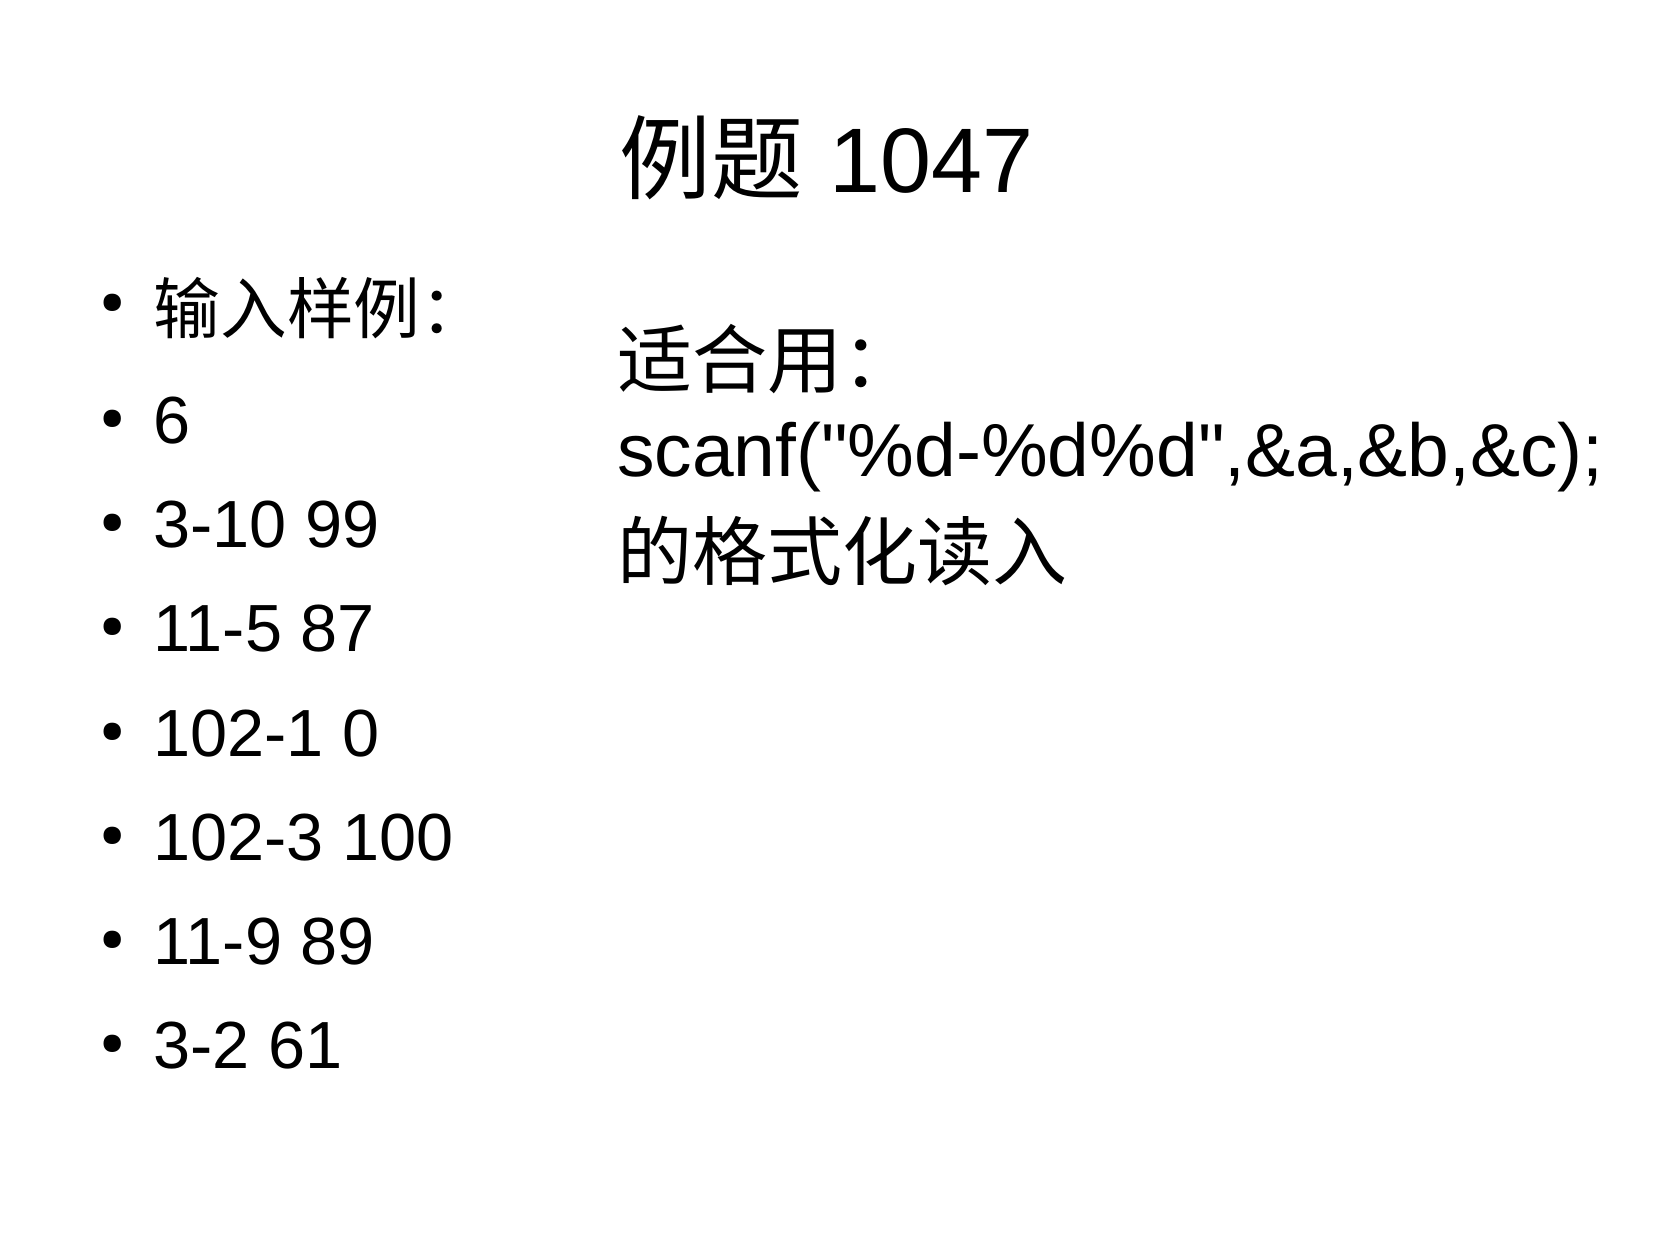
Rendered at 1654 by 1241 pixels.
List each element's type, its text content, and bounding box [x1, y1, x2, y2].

text_box 适合用： scanf("%d-%d%d",&a,&b,&c); 的格式化读入 [602, 292, 1654, 1099]
list 输入样例： 6 3-10 99 11-5 87 102-1 0 102-3 100 11-9 89 3-2 61 [82, 256, 1571, 1205]
title 例题1047 [82, 49, 1571, 256]
